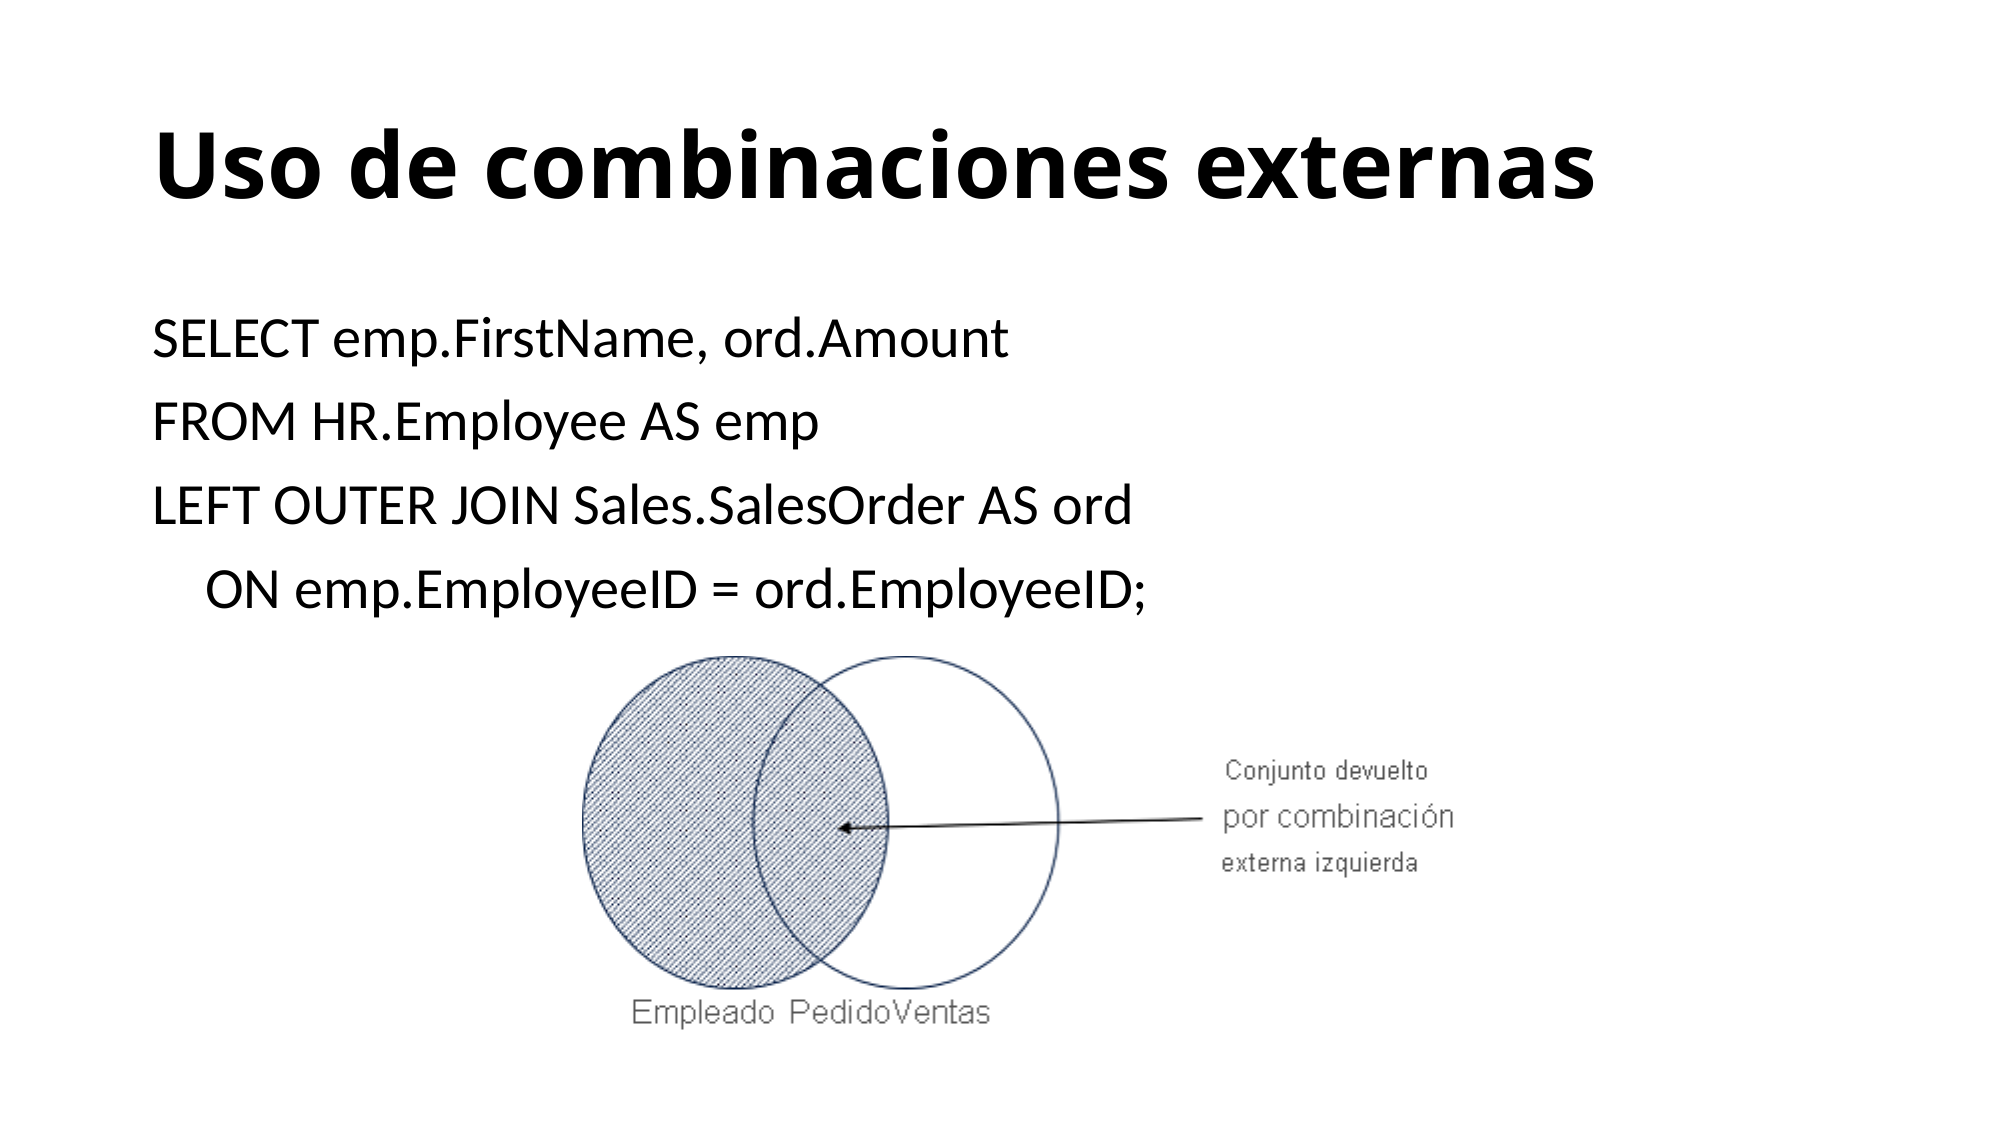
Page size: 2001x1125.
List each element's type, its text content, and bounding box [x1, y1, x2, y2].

title Uso de combinaciones externas [137, 59, 1863, 278]
picture [582, 656, 1481, 1056]
list SELECT emp.FirstName, ord.Amount FROM HR.Employee AS emp LEFT OUTER JOIN Sales.SalesOrder AS ord ON emp.EmployeeID = ord.EmployeeID; [137, 299, 1863, 1014]
